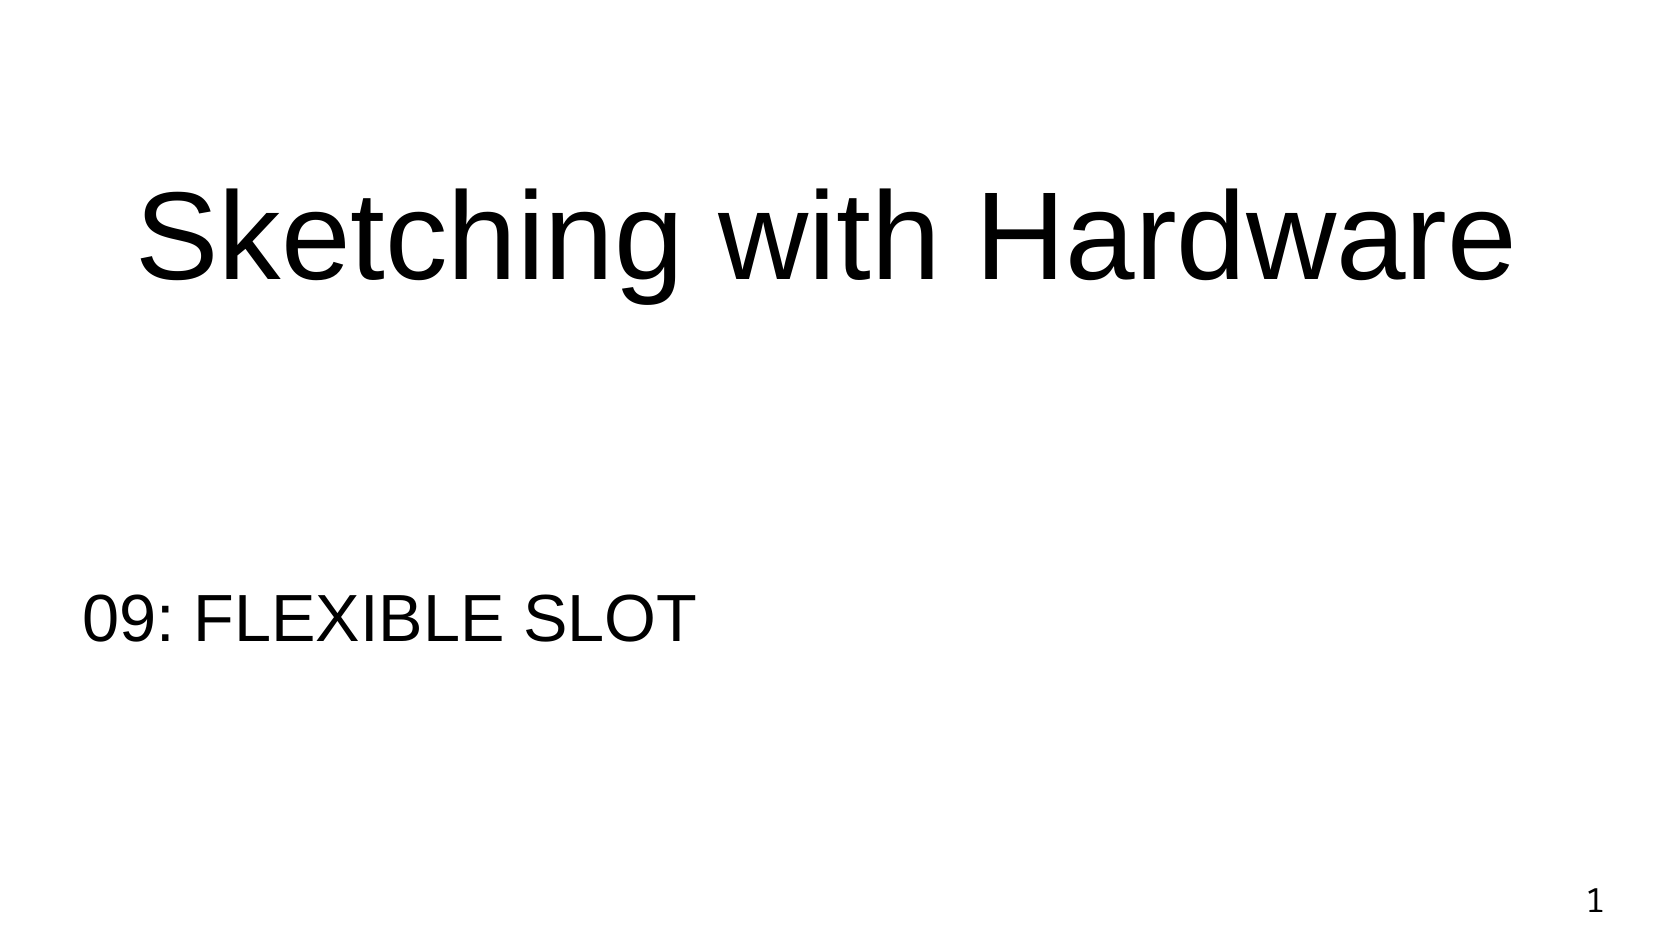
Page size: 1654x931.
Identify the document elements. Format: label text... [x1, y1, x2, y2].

title Sketching with Hardware [82, 37, 1571, 436]
subtitle 09: FLEXIBLE SLOT [82, 480, 1571, 758]
